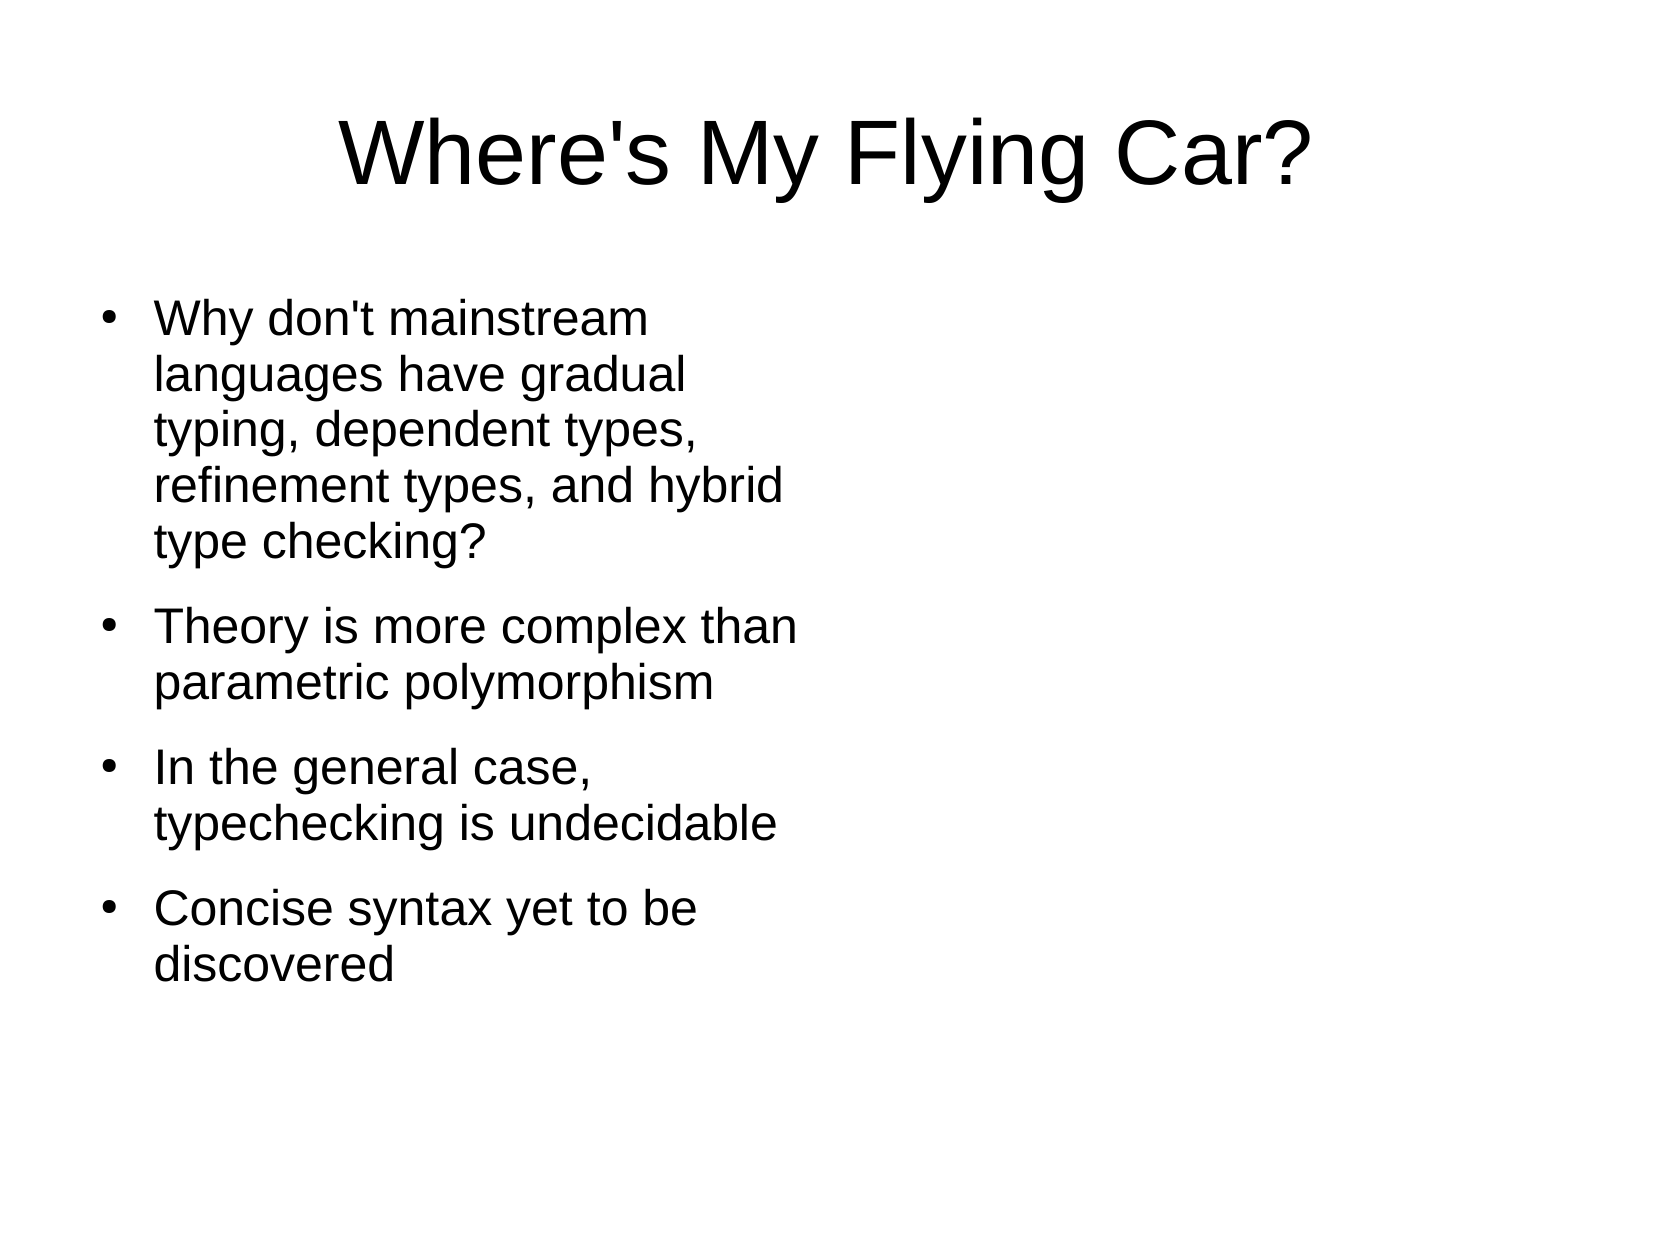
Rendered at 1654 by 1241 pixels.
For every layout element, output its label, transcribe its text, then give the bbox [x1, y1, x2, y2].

list Why don't mainstream languages have gradual typing, dependent types, refinement types, and hybrid type checking? Theory is more complex than parametric polymorphism In the general case, typechecking is undecidable Concise syntax yet to be discovered [82, 290, 809, 1109]
title Where's My Flying Car? [82, 49, 1571, 257]
